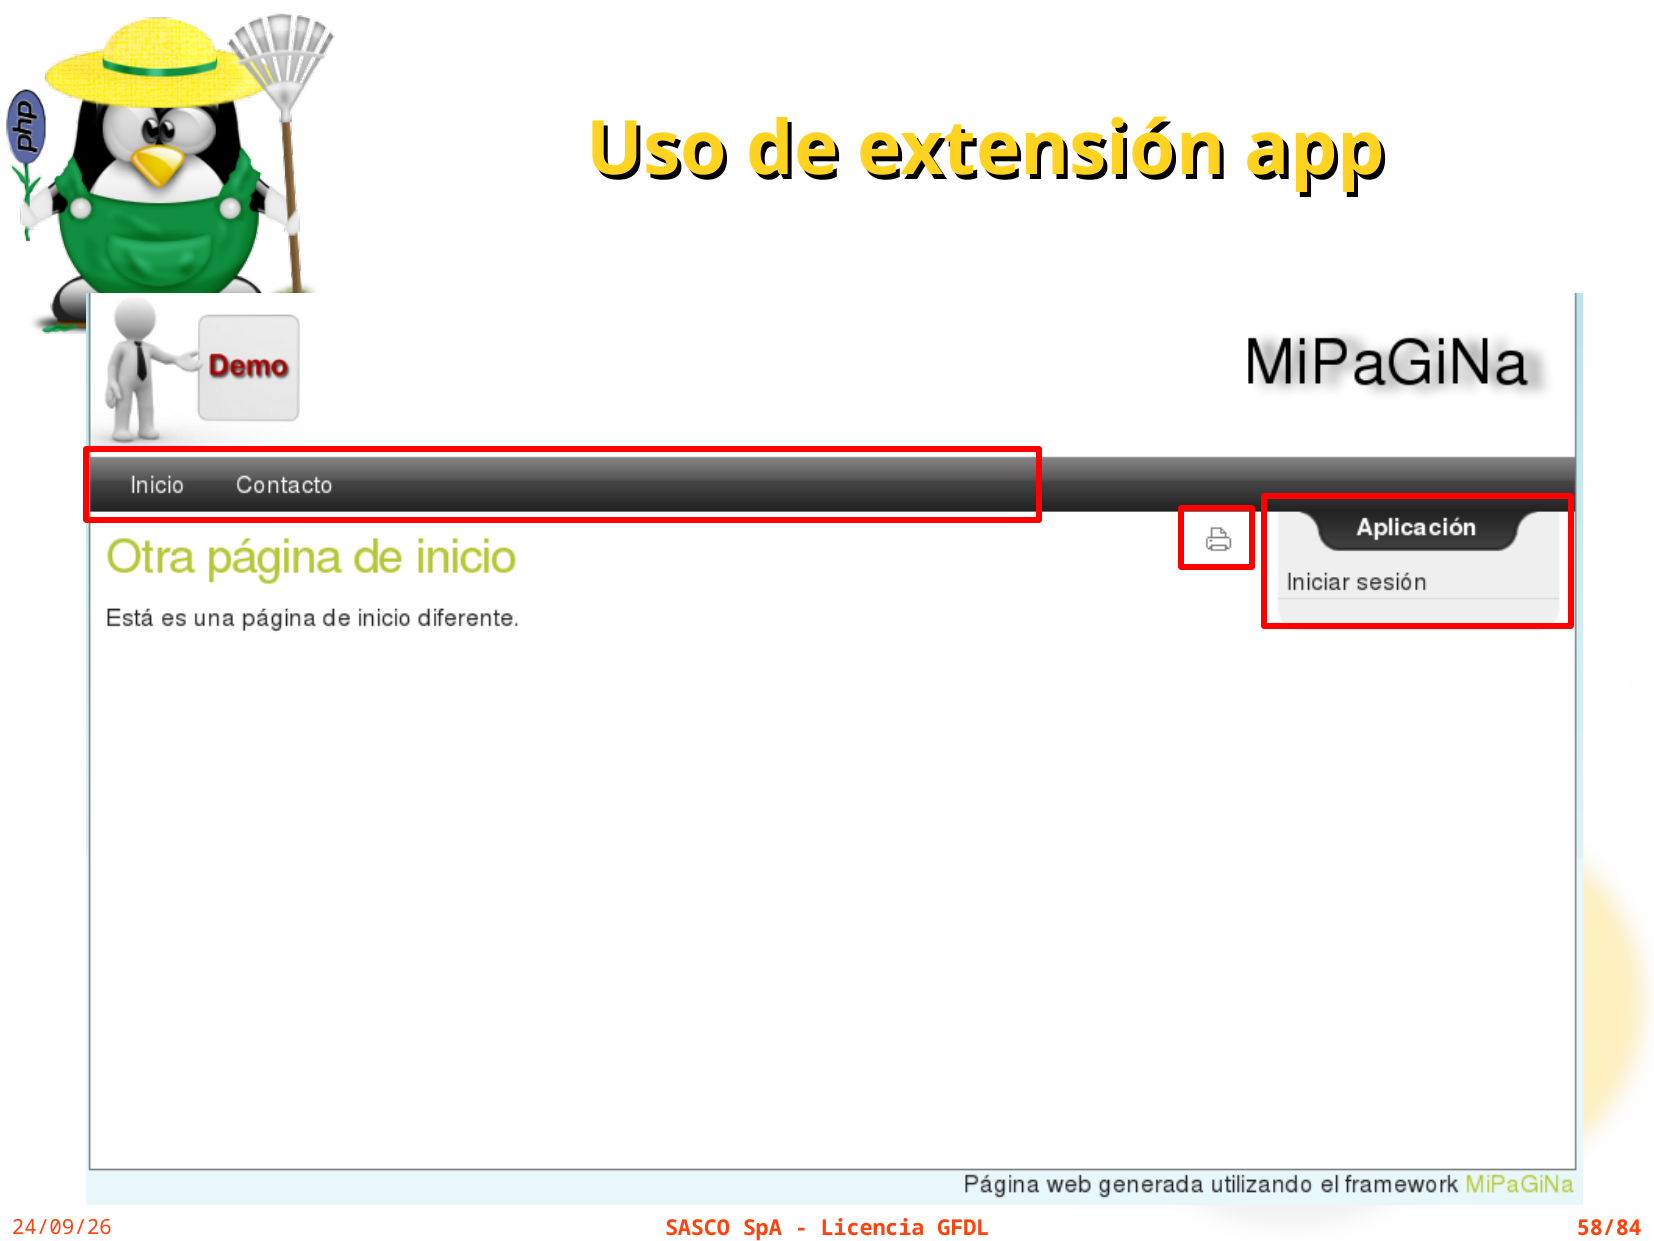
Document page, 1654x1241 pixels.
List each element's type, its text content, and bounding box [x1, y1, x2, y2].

picture [4, 5, 1654, 1241]
picture [89, 452, 1036, 517]
title Uso de extensión app [366, 35, 1607, 257]
